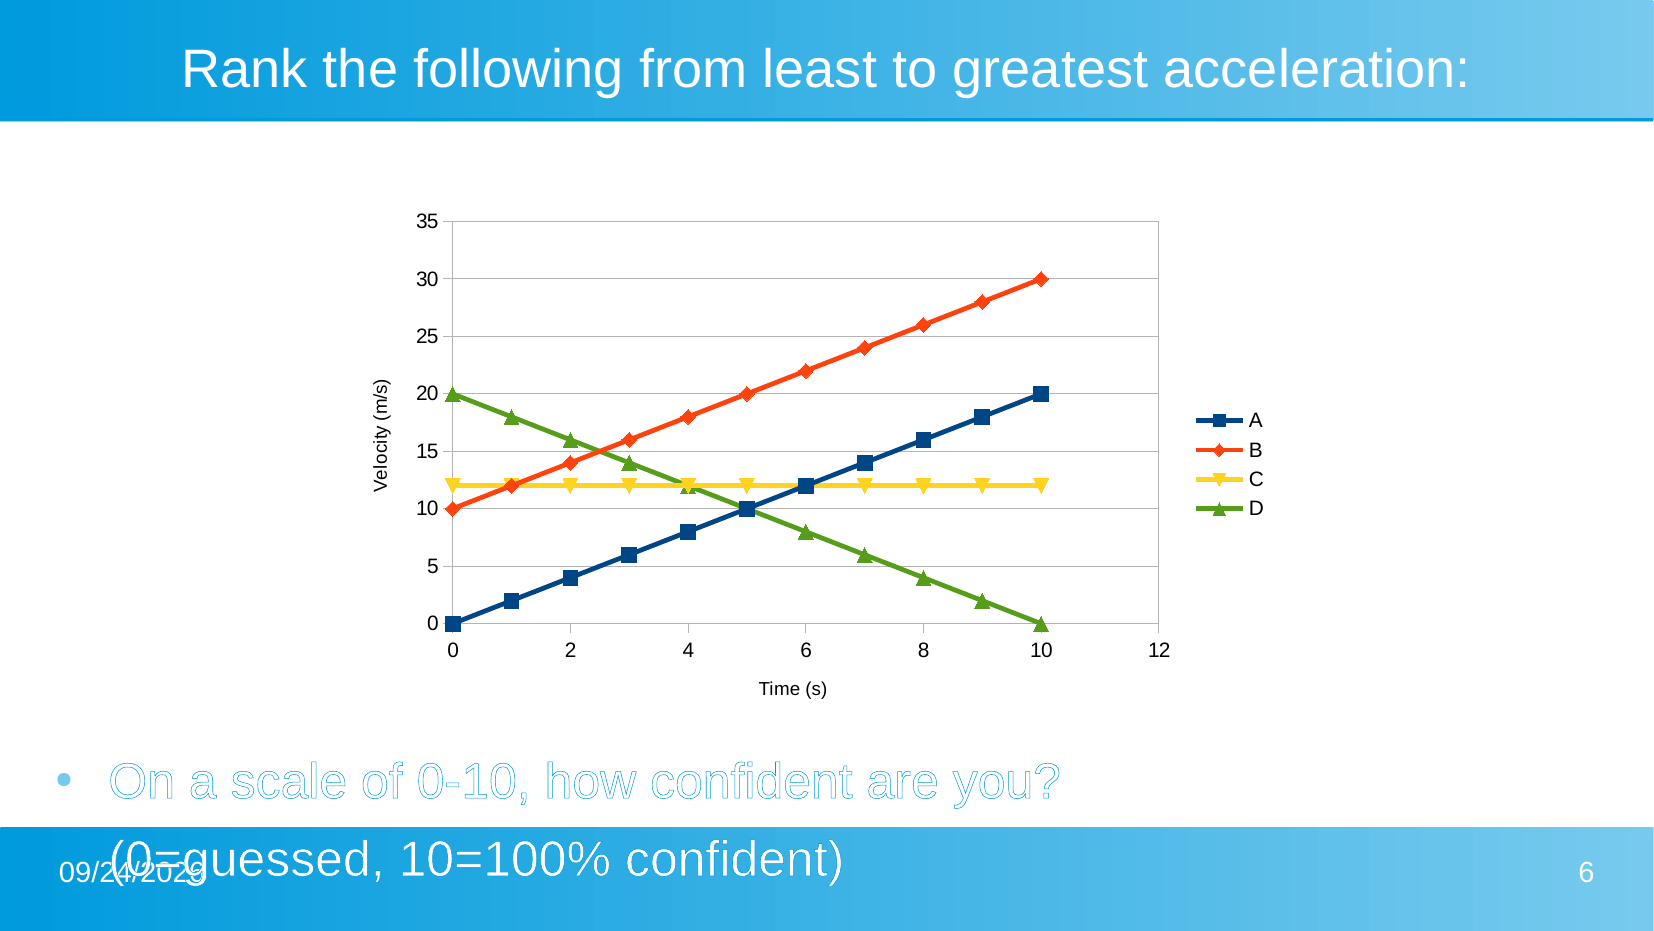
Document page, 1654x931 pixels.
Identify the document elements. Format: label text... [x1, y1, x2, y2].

title Rank the following from least to greatest acceleration: [59, 8, 1595, 130]
list On a scale of 0-10, how confident are you? (0=guessed, 10=100% confident) [37, 675, 1573, 931]
chart [337, 199, 1283, 731]
